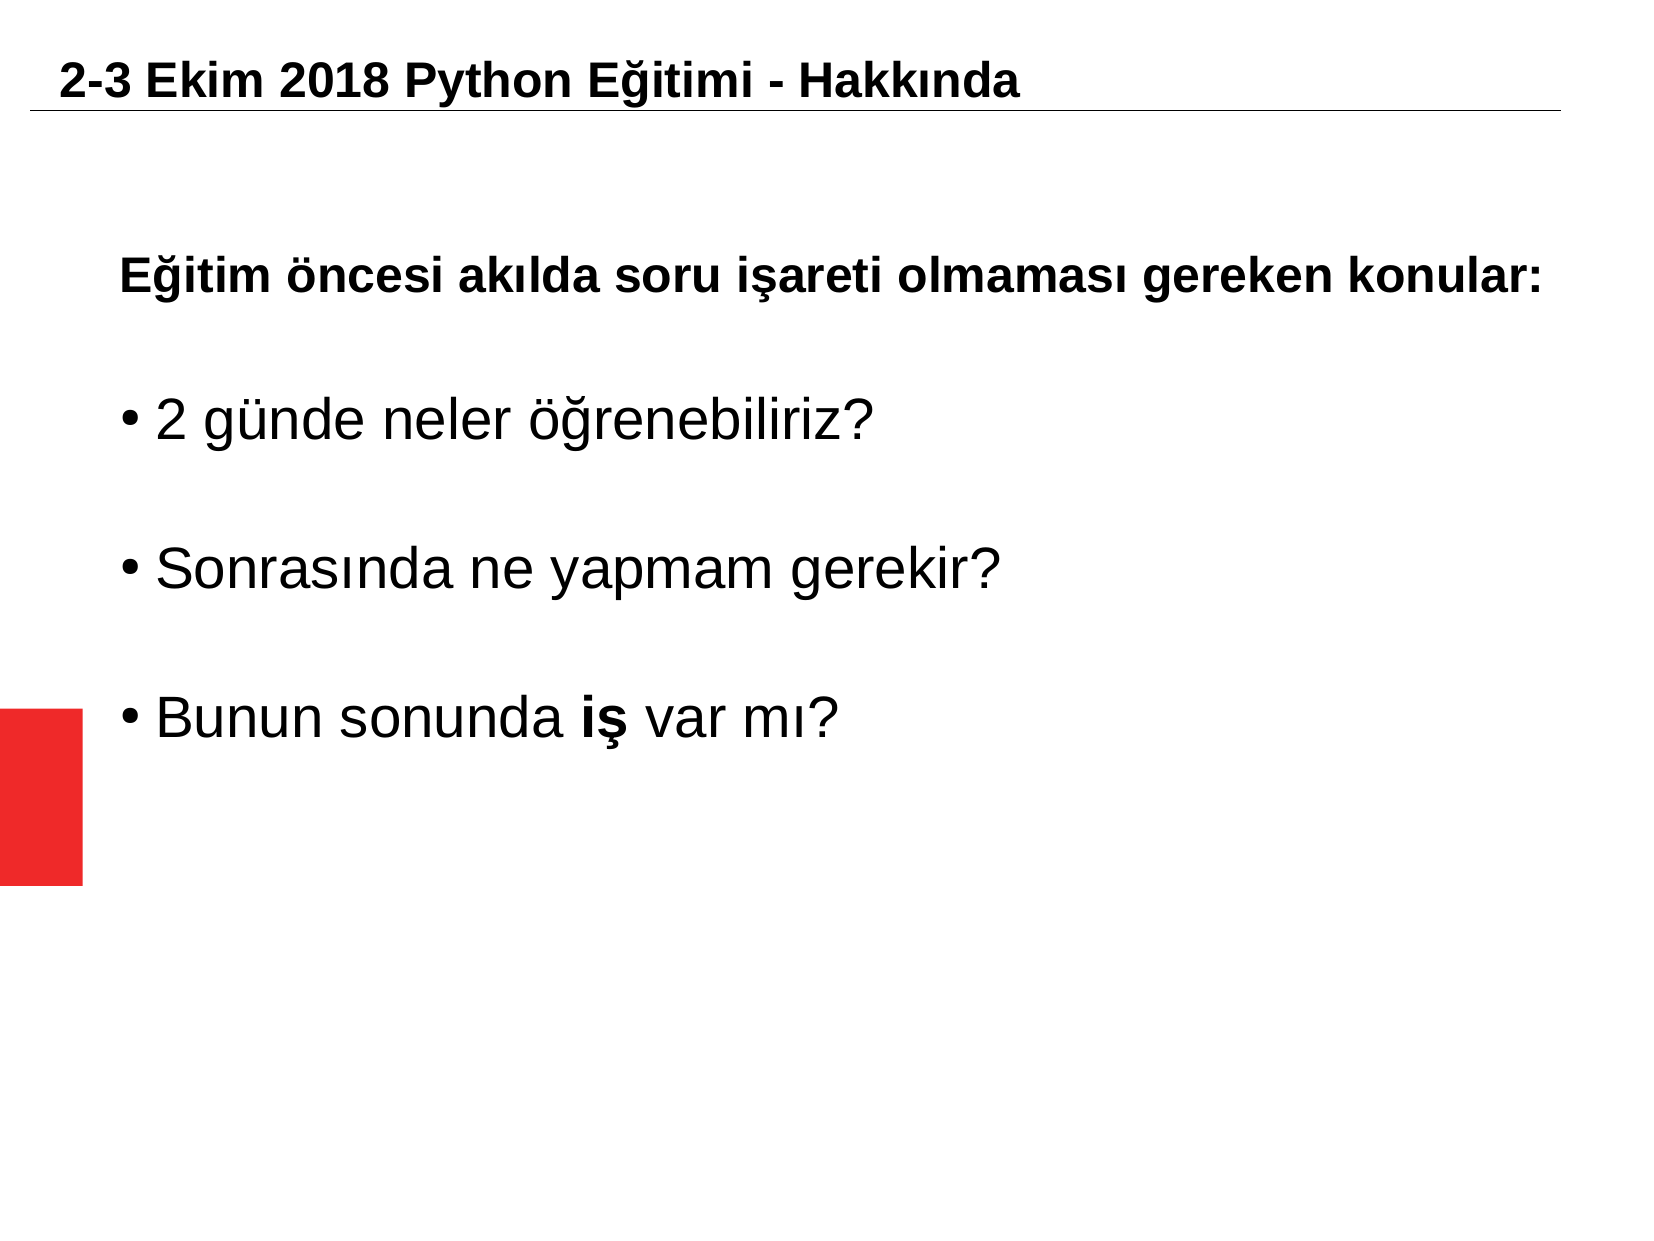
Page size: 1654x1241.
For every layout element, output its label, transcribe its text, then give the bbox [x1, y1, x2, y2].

text_box 2-3 Ekim 2018 Python Eğitimi - Hakkında [45, 111, 1501, 116]
text_box 2-3 Ekim 2018 Python Eğitimi - Hakkında [45, 45, 1501, 110]
text_box Eğitim öncesi akılda soru işareti olmaması gereken konular: 2 günde neler öğrenebiliriz? Sonrasında ne yapmam gerekir? Bunun sonunda iş var mı? [105, 240, 1591, 786]
